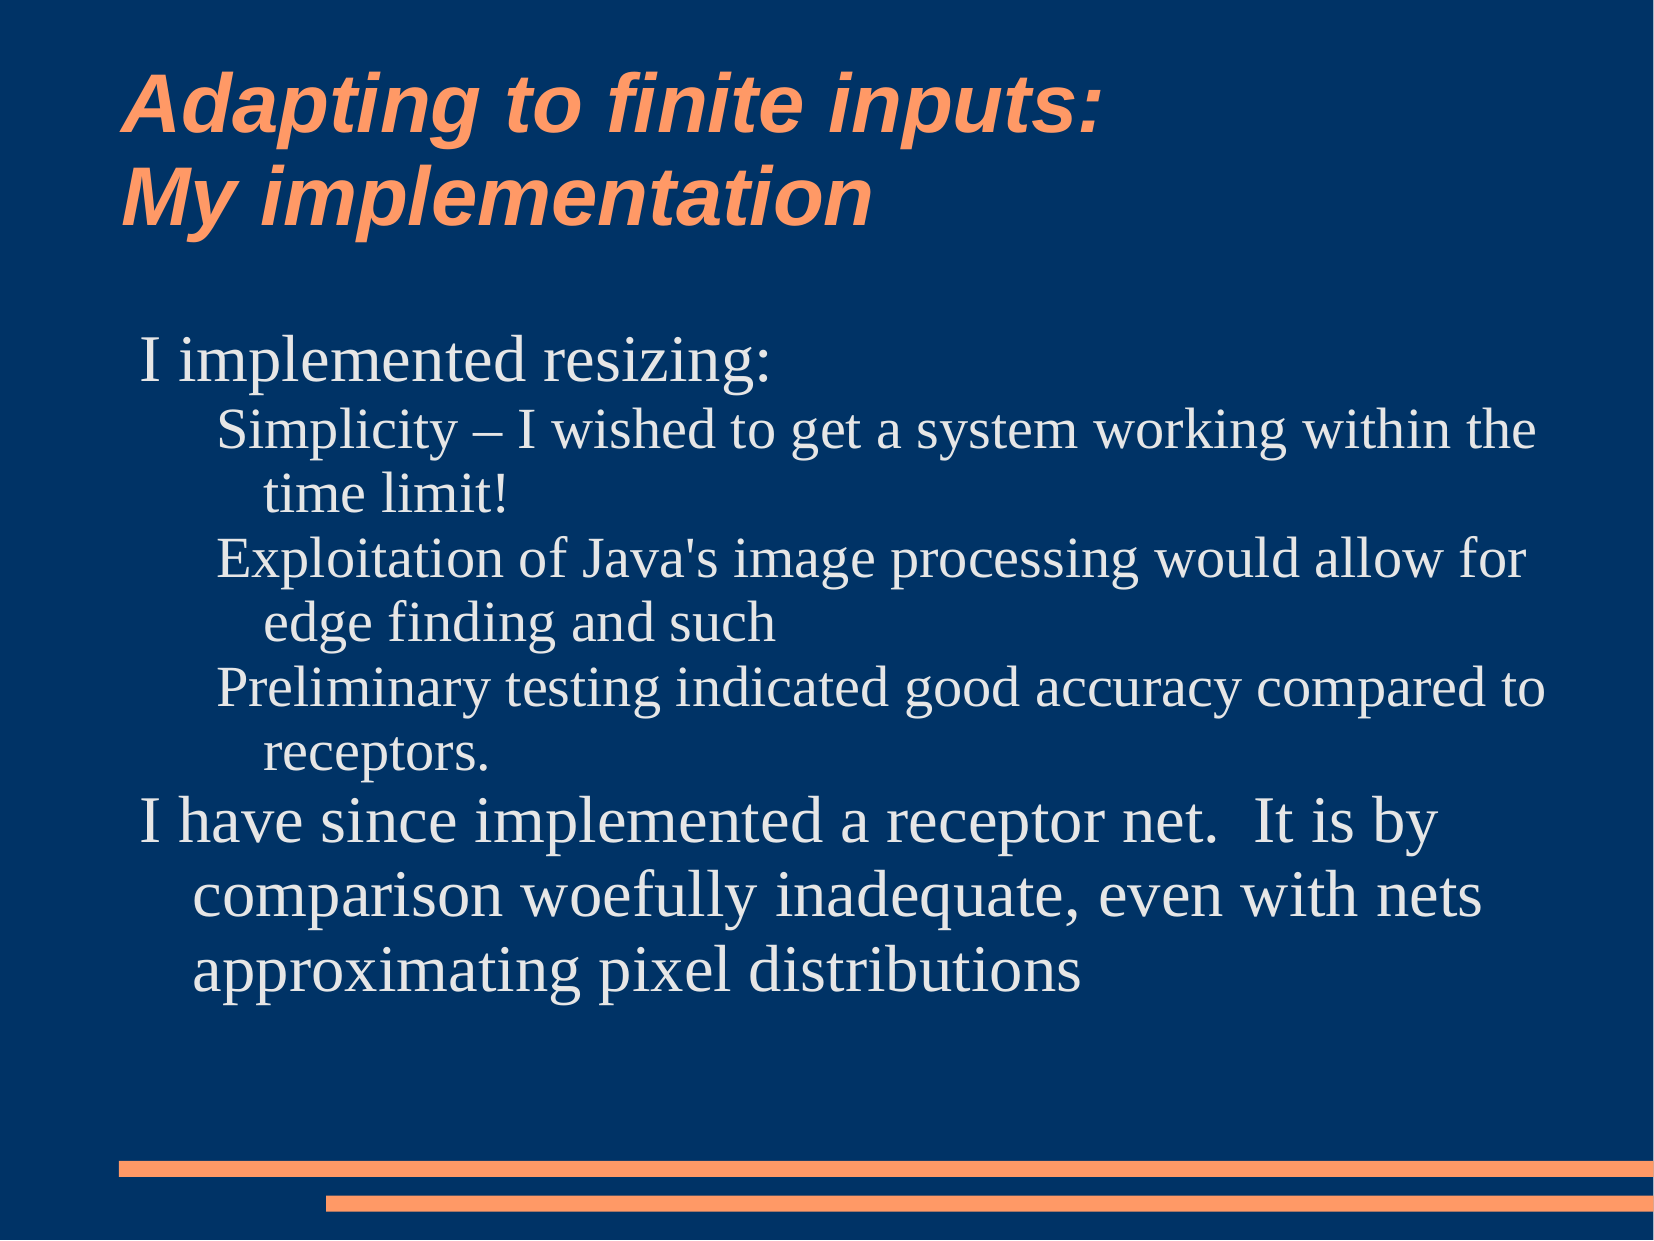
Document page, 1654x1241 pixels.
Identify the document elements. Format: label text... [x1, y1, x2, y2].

list I implemented resizing: Simplicity – I wished to get a system working within the time limit! Exploitation of Java's image processing would allow for edge finding and such Preliminary testing indicated good accuracy compared to receptors. I have since implemented a receptor net. It is by comparison woefully inadequate, even with nets approximating pixel distributions [121, 322, 1561, 1133]
title Adapting to finite inputs: My implementation [121, 46, 1534, 254]
